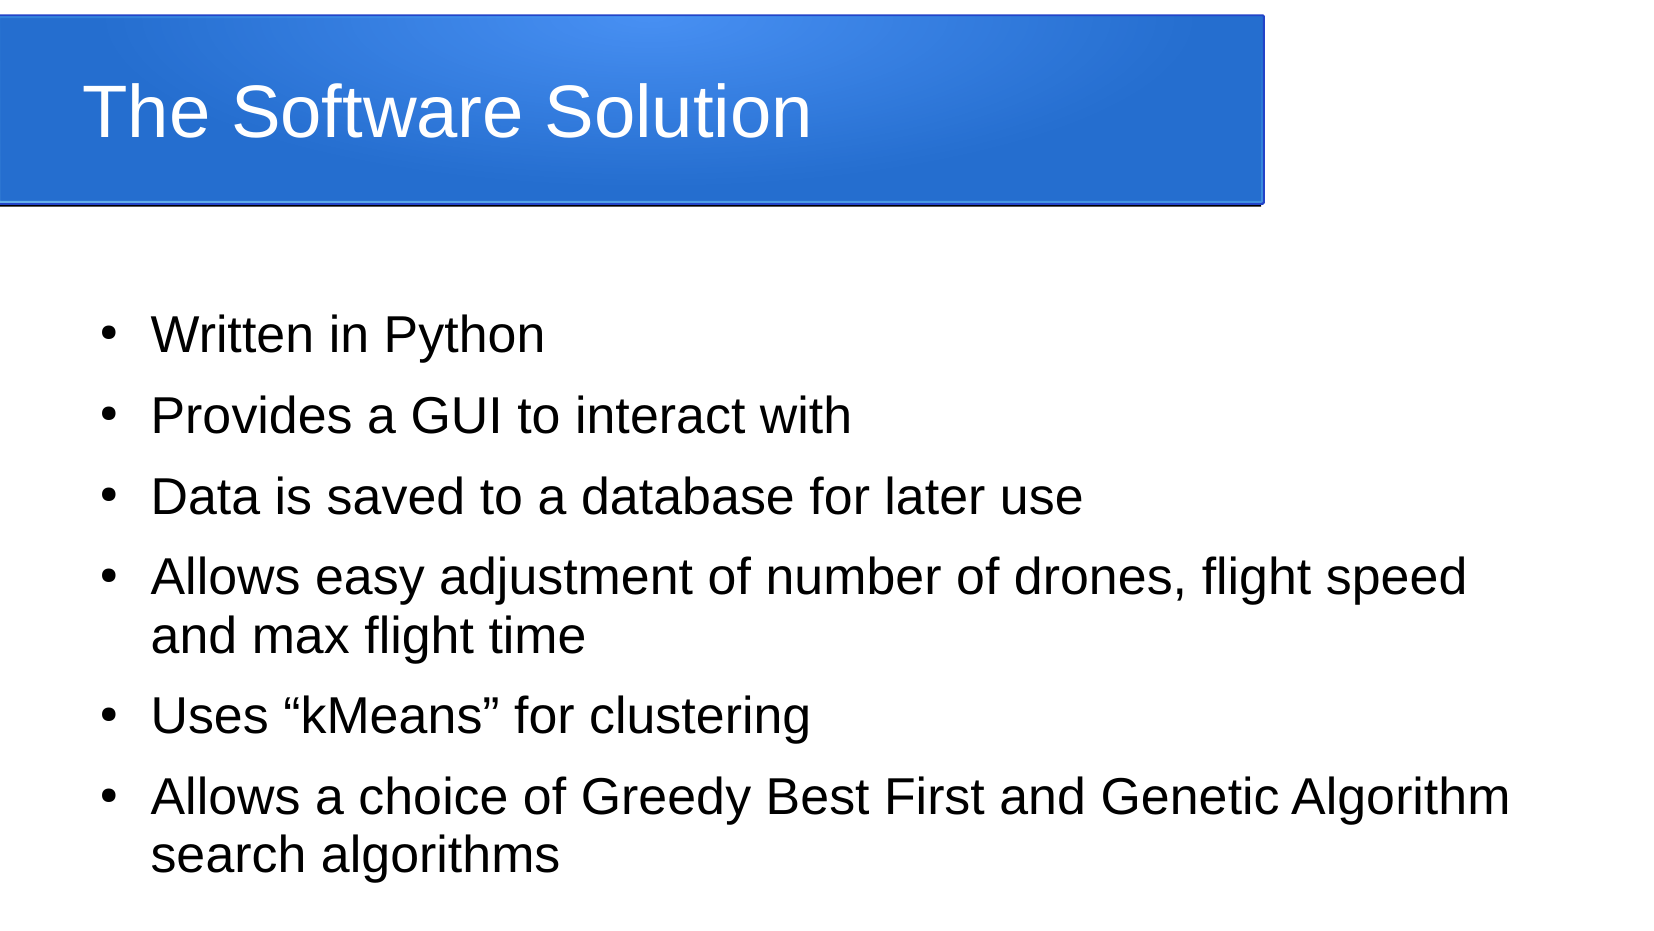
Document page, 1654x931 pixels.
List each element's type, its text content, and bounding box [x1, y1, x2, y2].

title The Software Solution [82, 35, 1235, 189]
list Written in Python Provides a GUI to interact with Data is saved to a database for later use Allows easy adjustment of number of drones, flight speed and max flight time Uses “kMeans” for clustering Allows a choice of Greedy Best First and Genetic Algorithm search algorithms [82, 224, 1571, 886]
